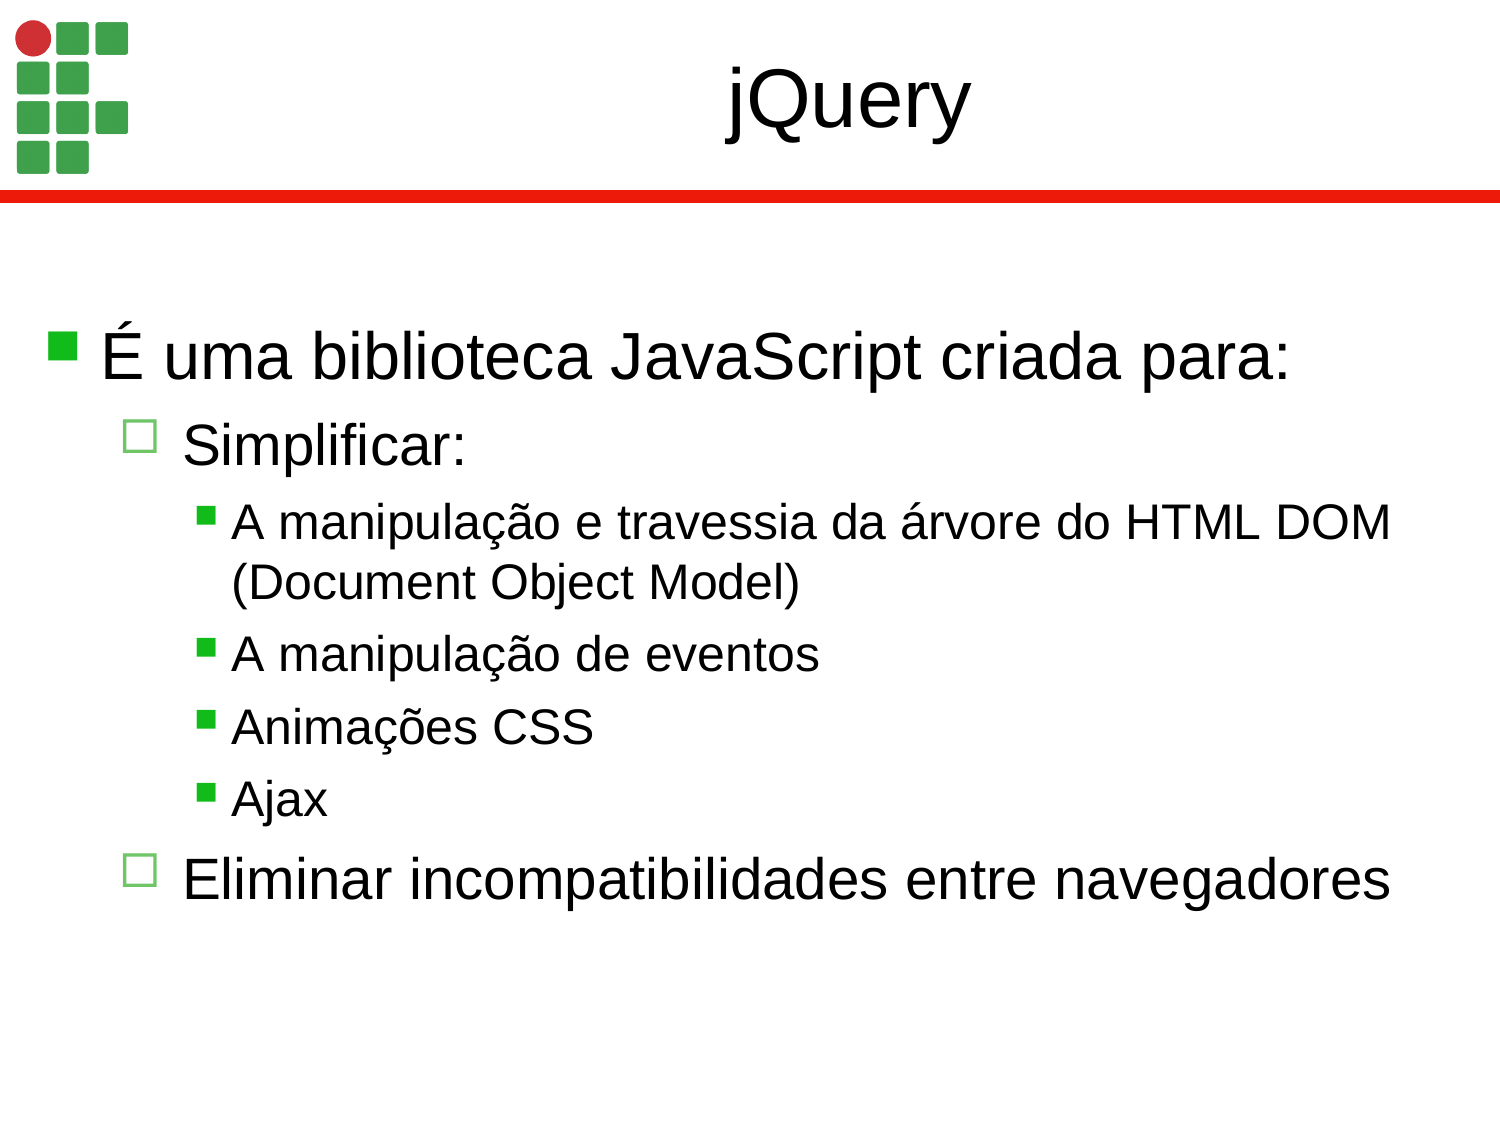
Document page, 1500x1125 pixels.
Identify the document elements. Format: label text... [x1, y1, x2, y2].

title jQuery [230, 0, 1471, 202]
picture [14, 16, 130, 178]
list É uma biblioteca JavaScript criada para: Simplificar: A manipulação e travessia da árvore do HTML DOM (Document Object Model) A manipulação de eventos Animações CSS Ajax Eliminar incompatibilidades entre navegadores [29, 207, 1471, 1087]
